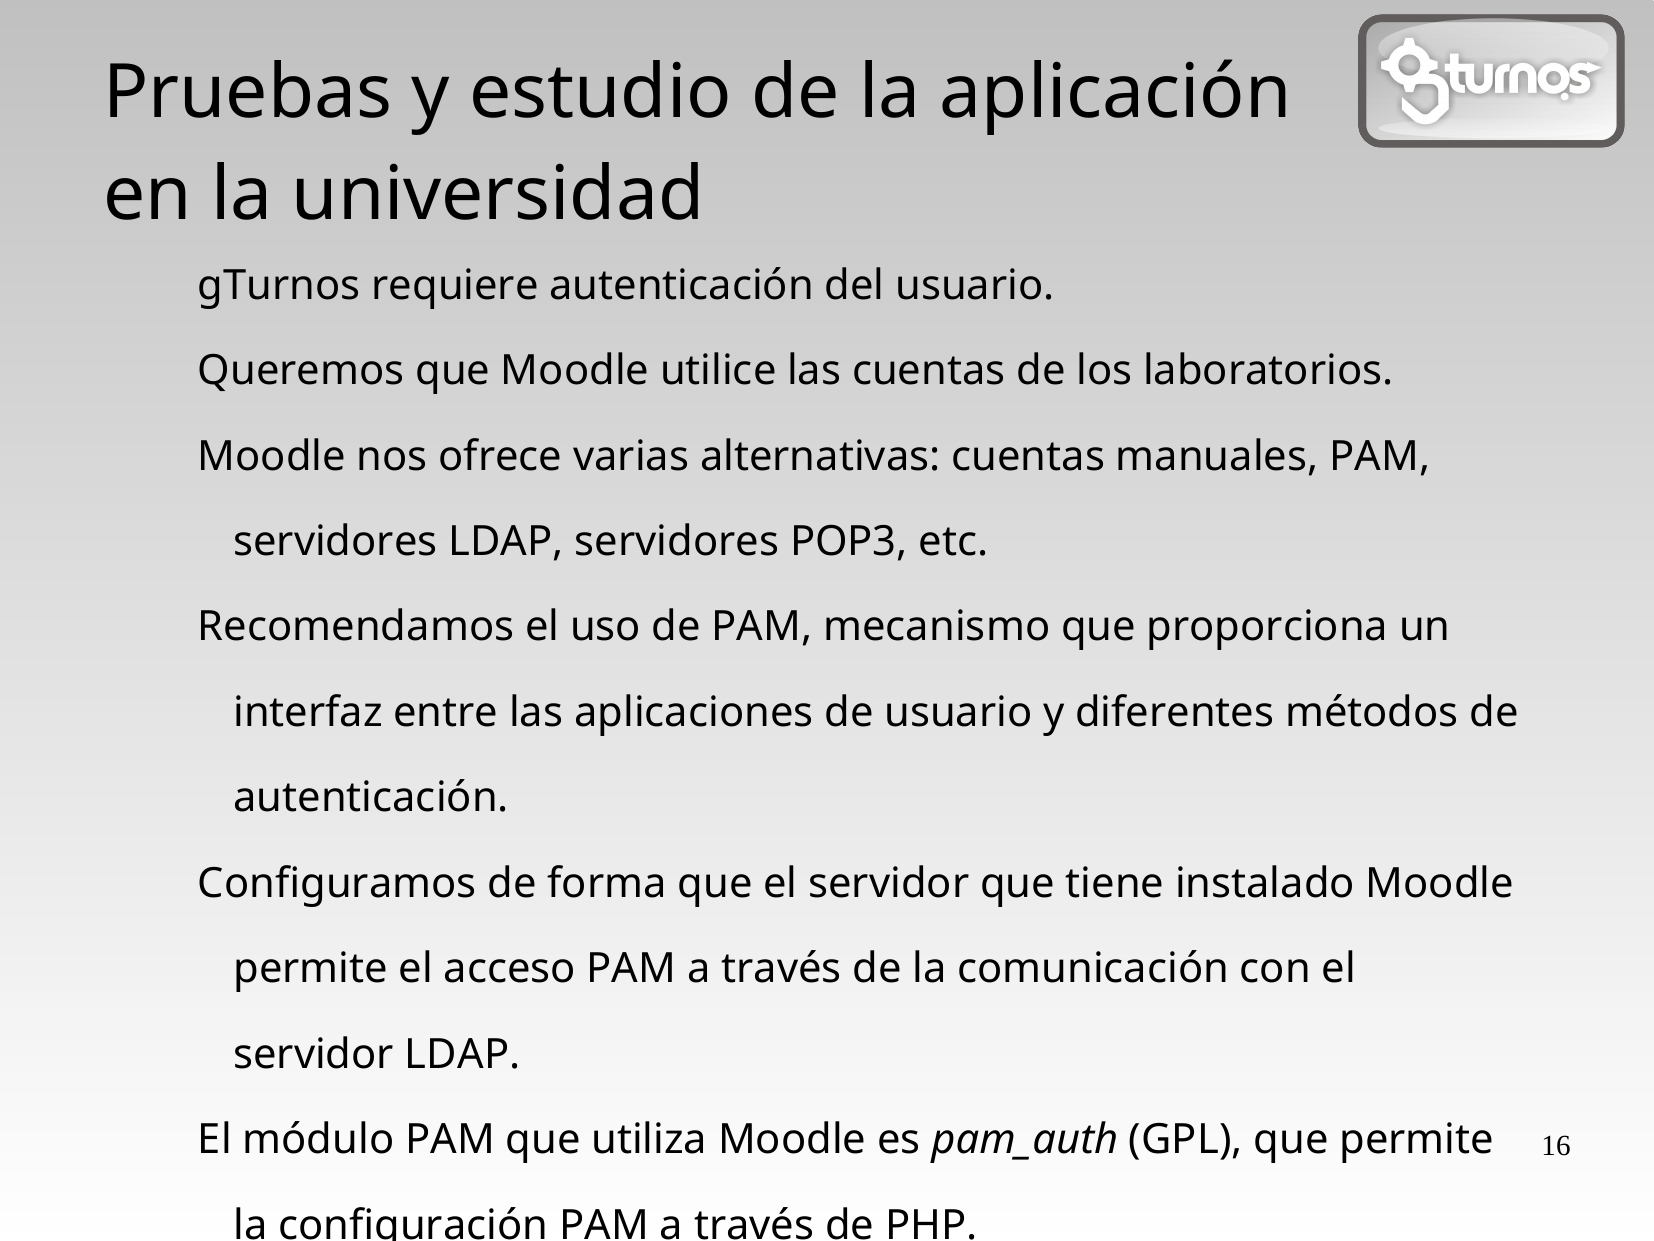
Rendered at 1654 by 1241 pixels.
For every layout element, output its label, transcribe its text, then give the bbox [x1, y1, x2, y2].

text_box gTurnos requiere autenticación del usuario. Queremos que Moodle utilice las cuentas de los laboratorios. Moodle nos ofrece varias alternativas: cuentas manuales, PAM, servidores LDAP, servidores POP3, etc. Recomendamos el uso de PAM, mecanismo que proporciona un interfaz entre las aplicaciones de usuario y diferentes métodos de autenticación. Configuramos de forma que el servidor que tiene instalado Moodle permite el acceso PAM a través de la comunicación con el servidor LDAP. El módulo PAM que utiliza Moodle es pam_auth (GPL), que permite la configuración PAM a través de PHP. Dicha configuración ha sido probada con éxito. [147, 218, 1536, 1156]
picture [1358, 14, 1625, 148]
text_box Pruebas y estudio de la aplicación en la universidad [88, 29, 1264, 219]
